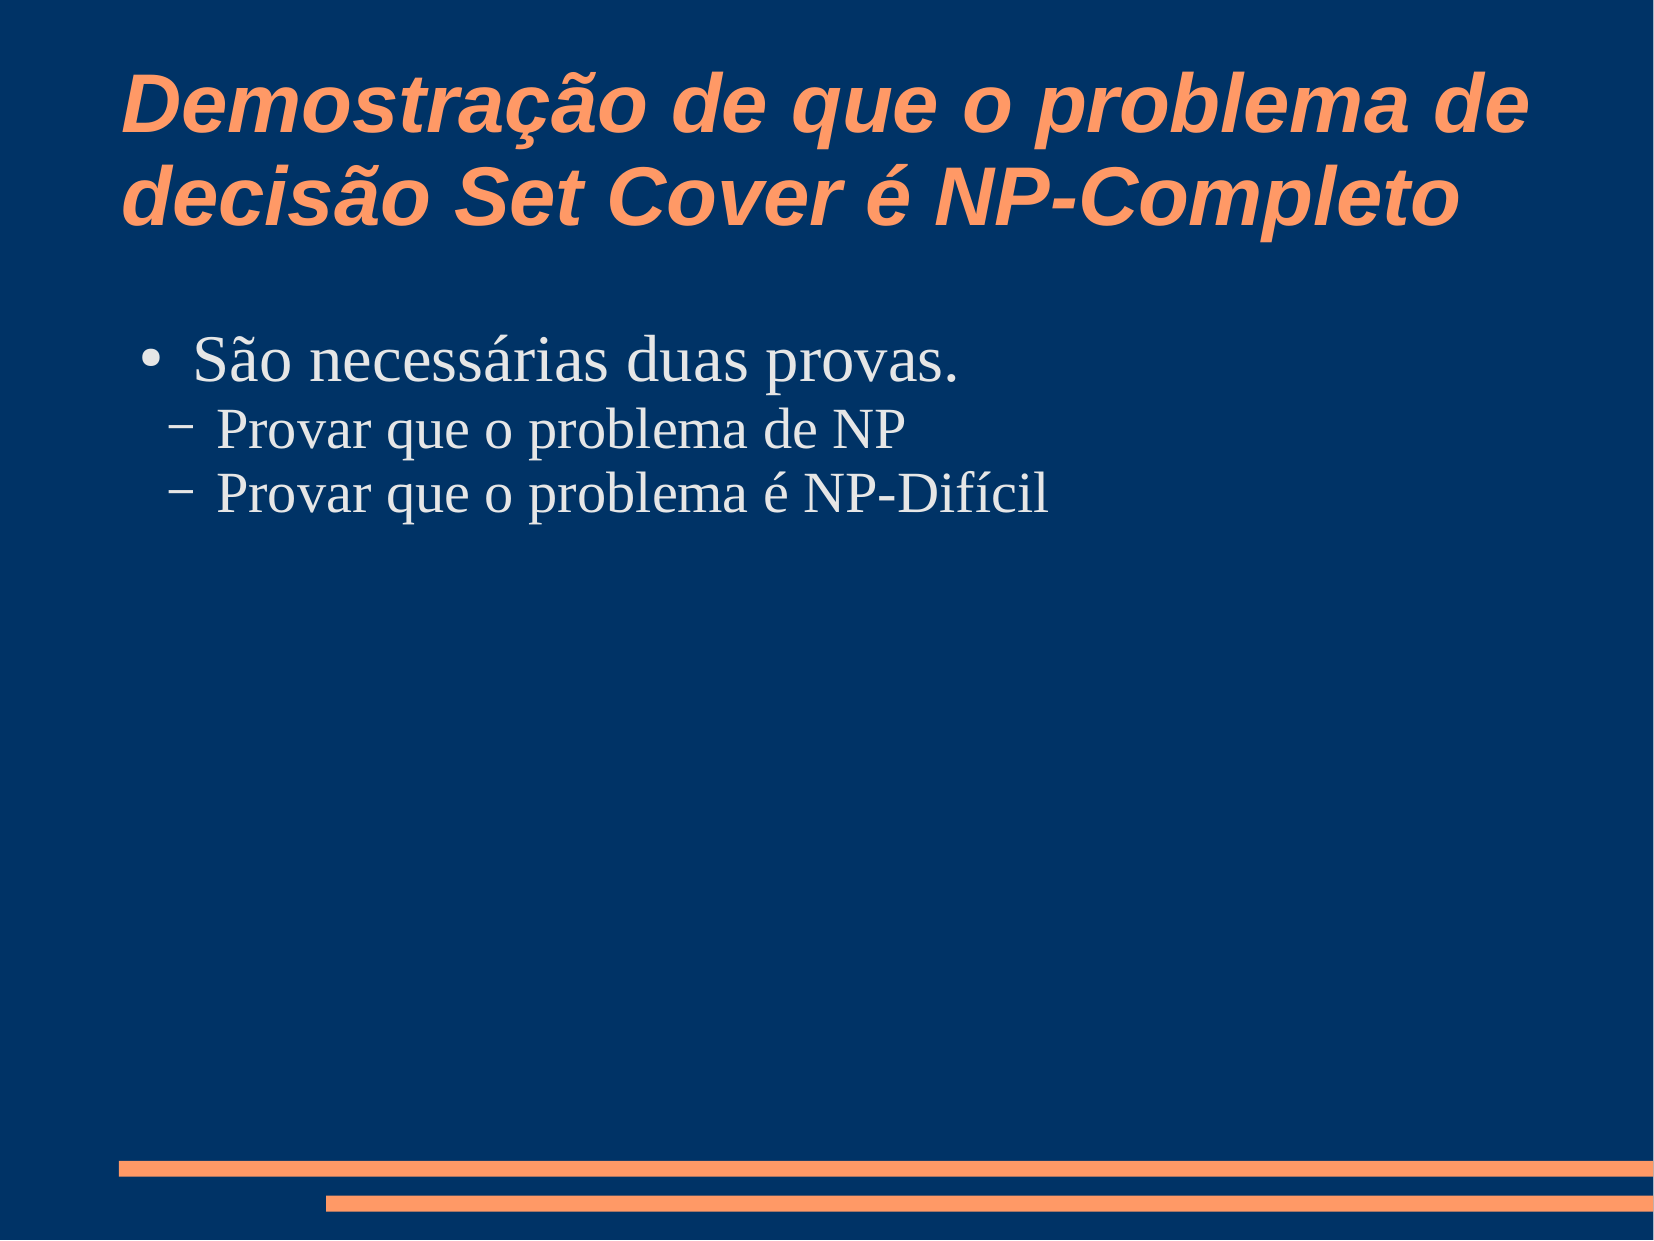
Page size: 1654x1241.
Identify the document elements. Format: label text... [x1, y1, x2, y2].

title Demostração de que o problema de decisão Set Cover é NP-Completo [121, 53, 1534, 246]
list São necessárias duas provas. Provar que o problema de NP Provar que o problema é NP-Difícil [121, 322, 1561, 1118]
